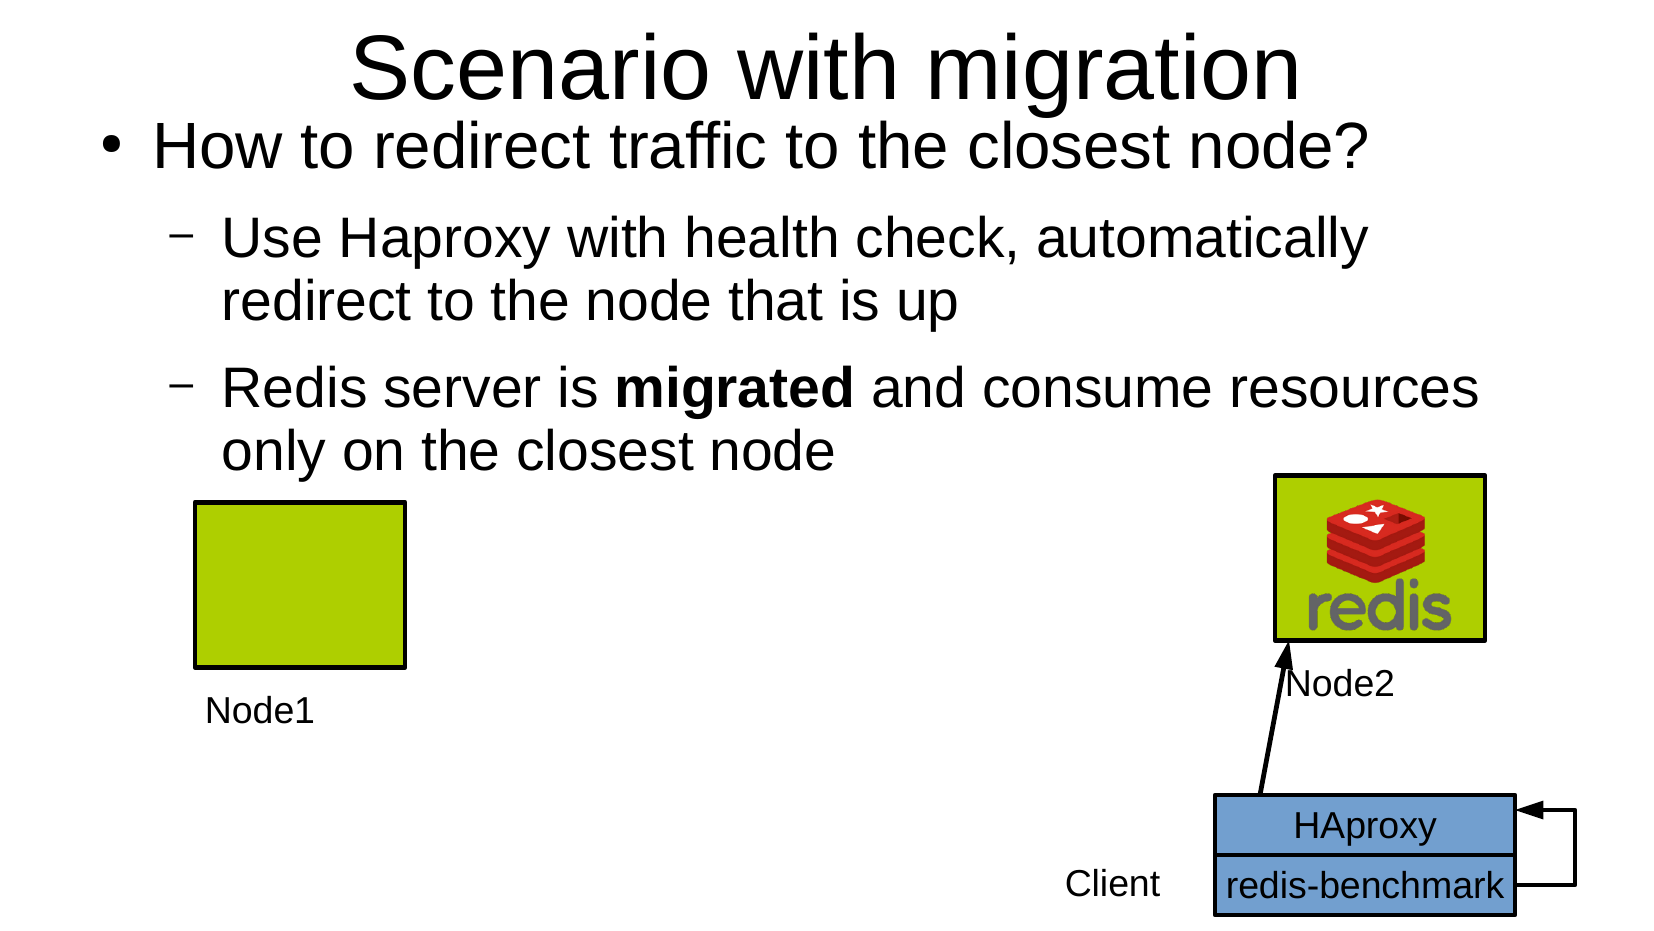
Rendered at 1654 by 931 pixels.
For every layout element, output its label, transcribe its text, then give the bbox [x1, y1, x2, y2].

text_box [1275, 475, 1486, 641]
list How to redirect traffic to the closest node? Use Haproxy with health check, automatically redirect to the node that is up Redis server is migrated and consume resources only on the closest node [82, 109, 1571, 488]
text_box [195, 502, 406, 668]
text_box redis-benchmark [1215, 856, 1516, 916]
picture [1288, 487, 1471, 641]
text_box Node2 [1278, 655, 1411, 713]
text_box Node2 [1270, 655, 1281, 713]
text_box HAproxy [1215, 795, 1516, 856]
text_box Node1 [190, 682, 331, 740]
title Scenario with migration [82, 0, 1571, 109]
text_box Client [1050, 855, 1176, 912]
